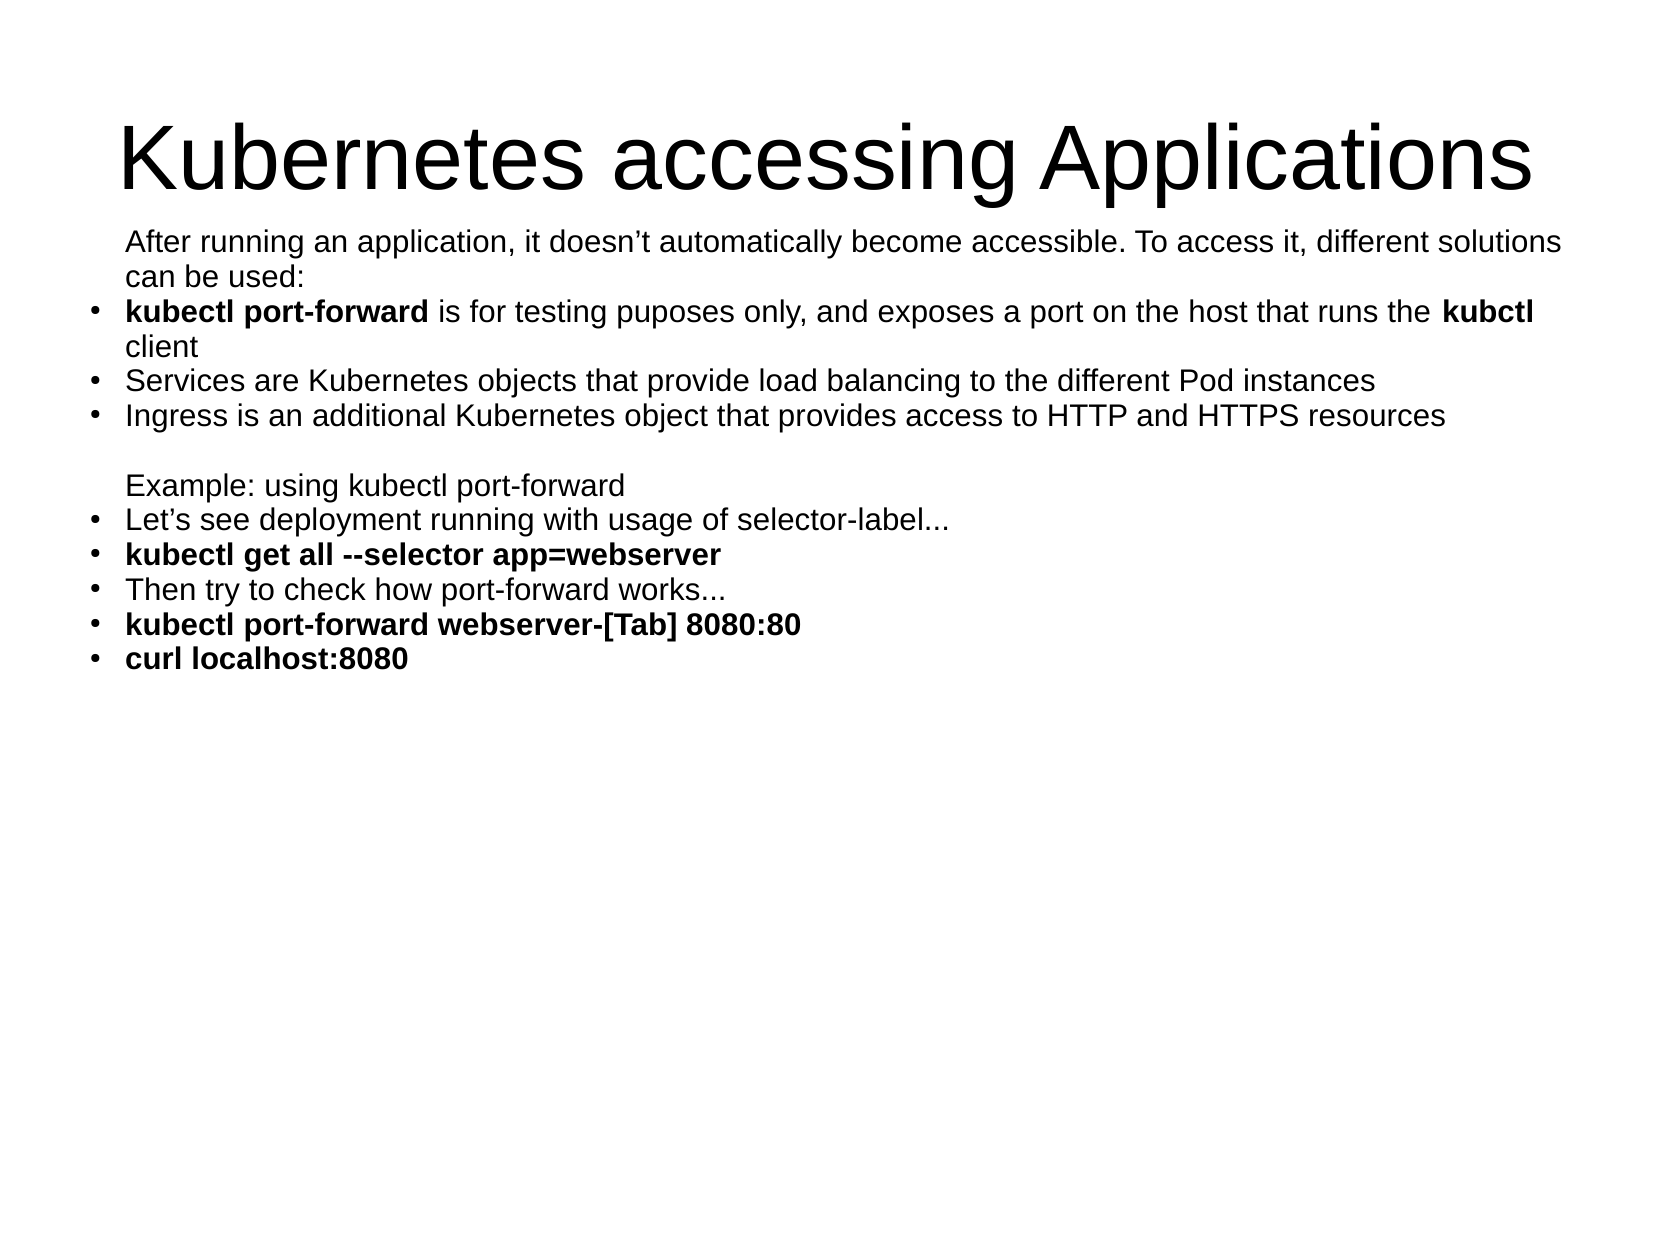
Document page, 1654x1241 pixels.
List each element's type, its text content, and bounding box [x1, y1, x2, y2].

text_box After running an application, it doesn’t automatically become accessible. To access it, different solutions can be used: kubectl port-forward is for testing puposes only, and exposes a port on the host that runs the kubctl client Services are Kubernetes objects that provide load balancing to the different Pod instances Ingress is an additional Kubernetes object that provides access to HTTP and HTTPS resources Example: using kubectl port-forward Let’s see deployment running with usage of selector-label... kubectl get all --selector app=webserver Then try to check how port-forward works... kubectl port-forward webserver-[Tab] 8080:80 curl localhost:8080 [75, 217, 1613, 684]
title Kubernetes accessing Applications [82, 49, 1571, 217]
